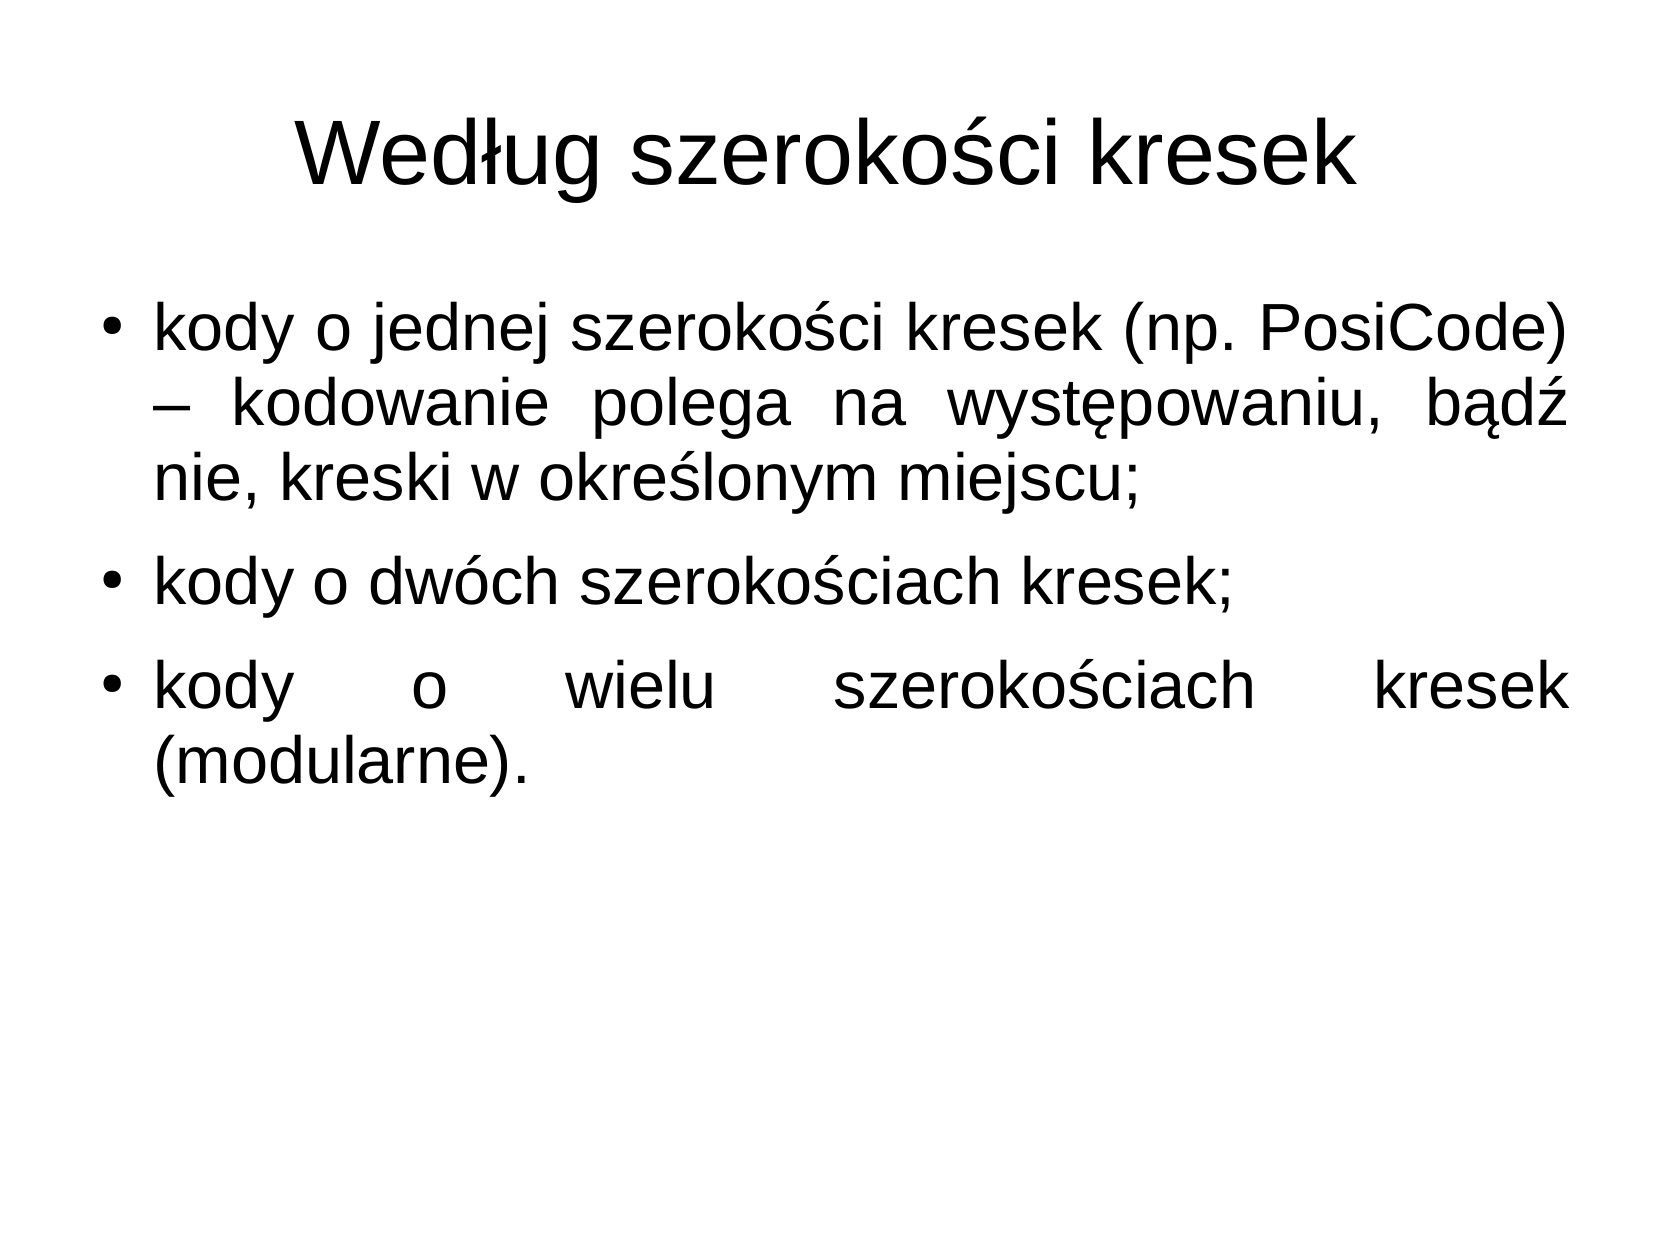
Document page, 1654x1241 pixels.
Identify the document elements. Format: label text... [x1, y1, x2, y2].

title Według szerokości kresek [82, 49, 1571, 257]
list kody o jednej szerokości kresek (np. PosiCode) – kodowanie polega na występowaniu, bądź nie, kreski w określonym miejscu; kody o dwóch szerokościach kresek; kody o wielu szerokościach kresek (modularne). [82, 290, 1571, 1010]
